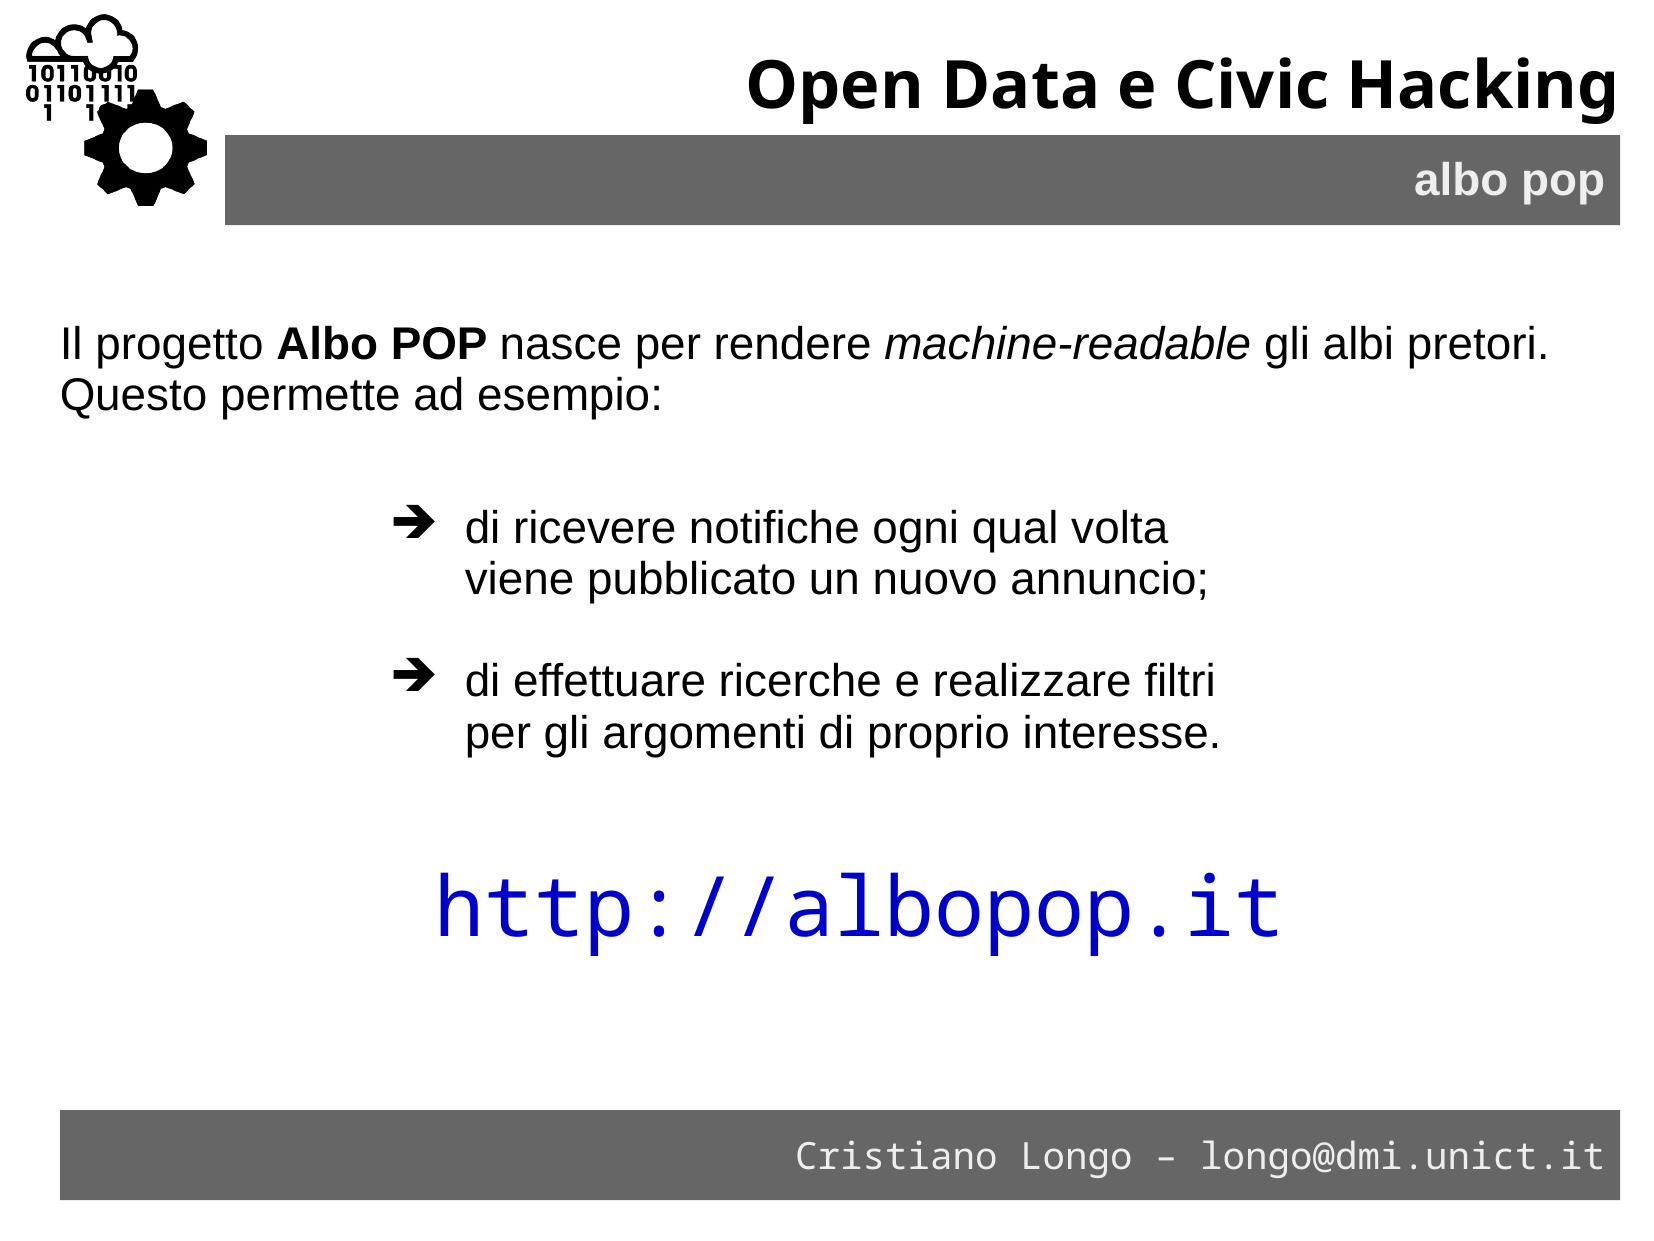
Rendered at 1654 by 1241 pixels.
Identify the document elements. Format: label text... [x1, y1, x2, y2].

text_box albo pop [225, 135, 1621, 226]
text_box Cristiano Longo – longo@dmi.unict.it [60, 1110, 1621, 1201]
text_box http://albopop.it [420, 840, 1321, 1044]
text_box Il progetto Albo POP nasce per rendere machine-readable gli albi pretori. Questo permette ad esempio: [45, 310, 1576, 428]
picture [26, 14, 207, 206]
text_box di ricevere notifiche ogni qual volta viene pubblicato un nuovo annuncio; di effettuare ricerche e realizzare filtri per gli argomenti di proprio interesse. [375, 494, 1306, 771]
text_box Open Data e Civic Hacking [285, 30, 1636, 129]
